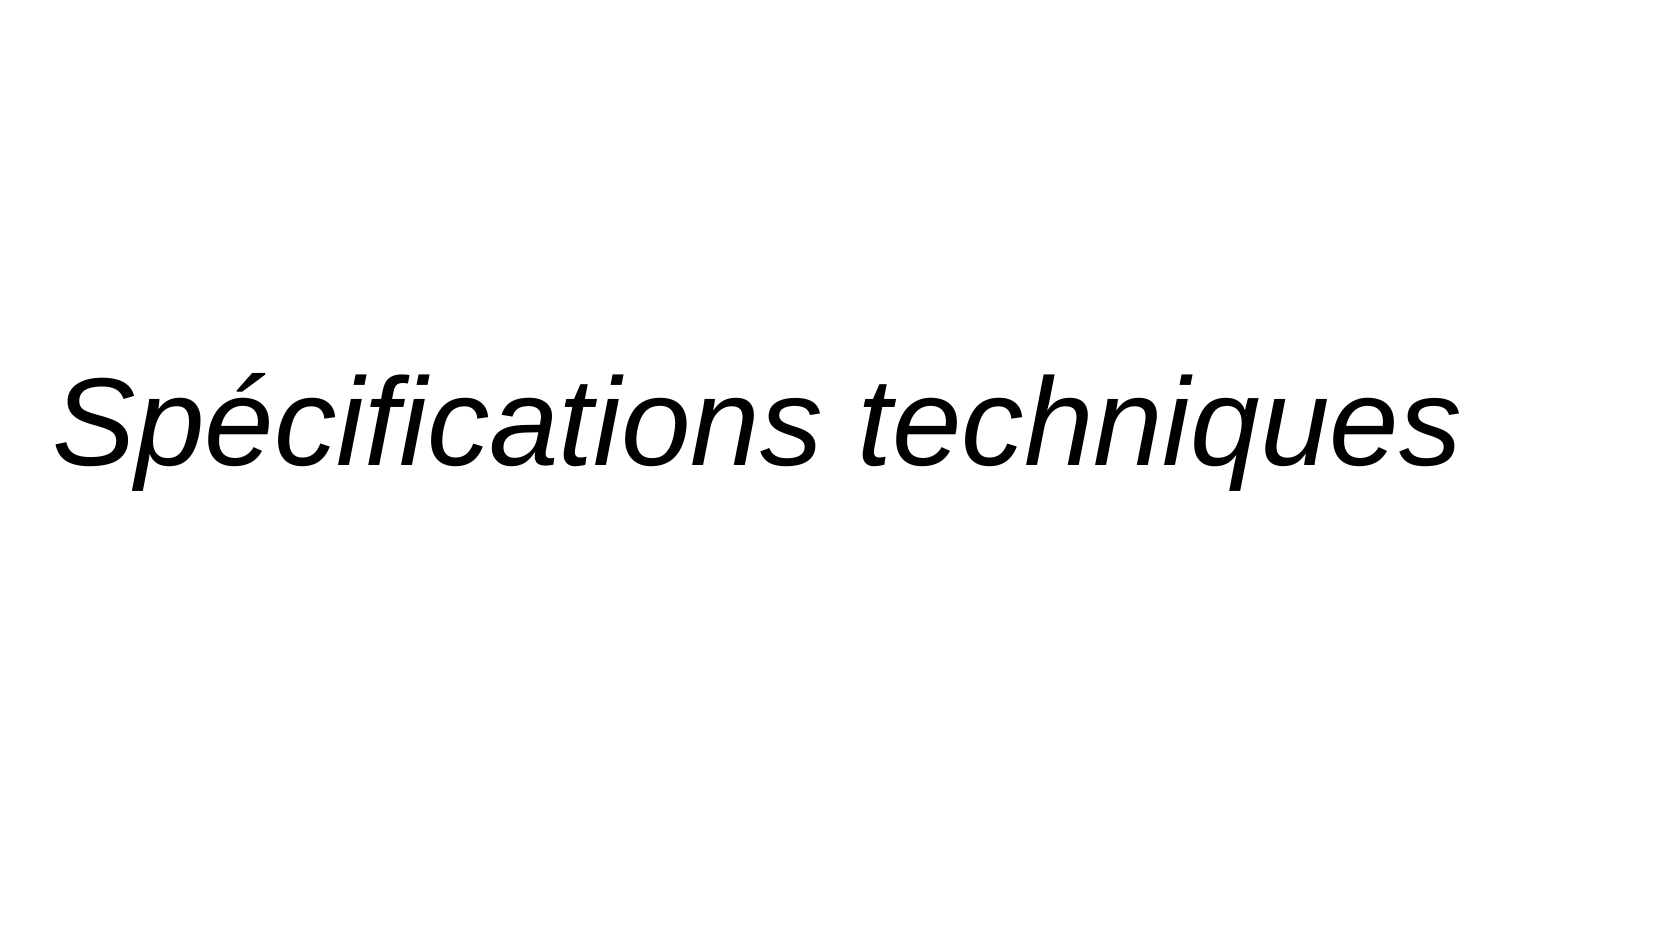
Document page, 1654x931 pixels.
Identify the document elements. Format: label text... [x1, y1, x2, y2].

text_box Spécifications techniques [37, 345, 1638, 500]
